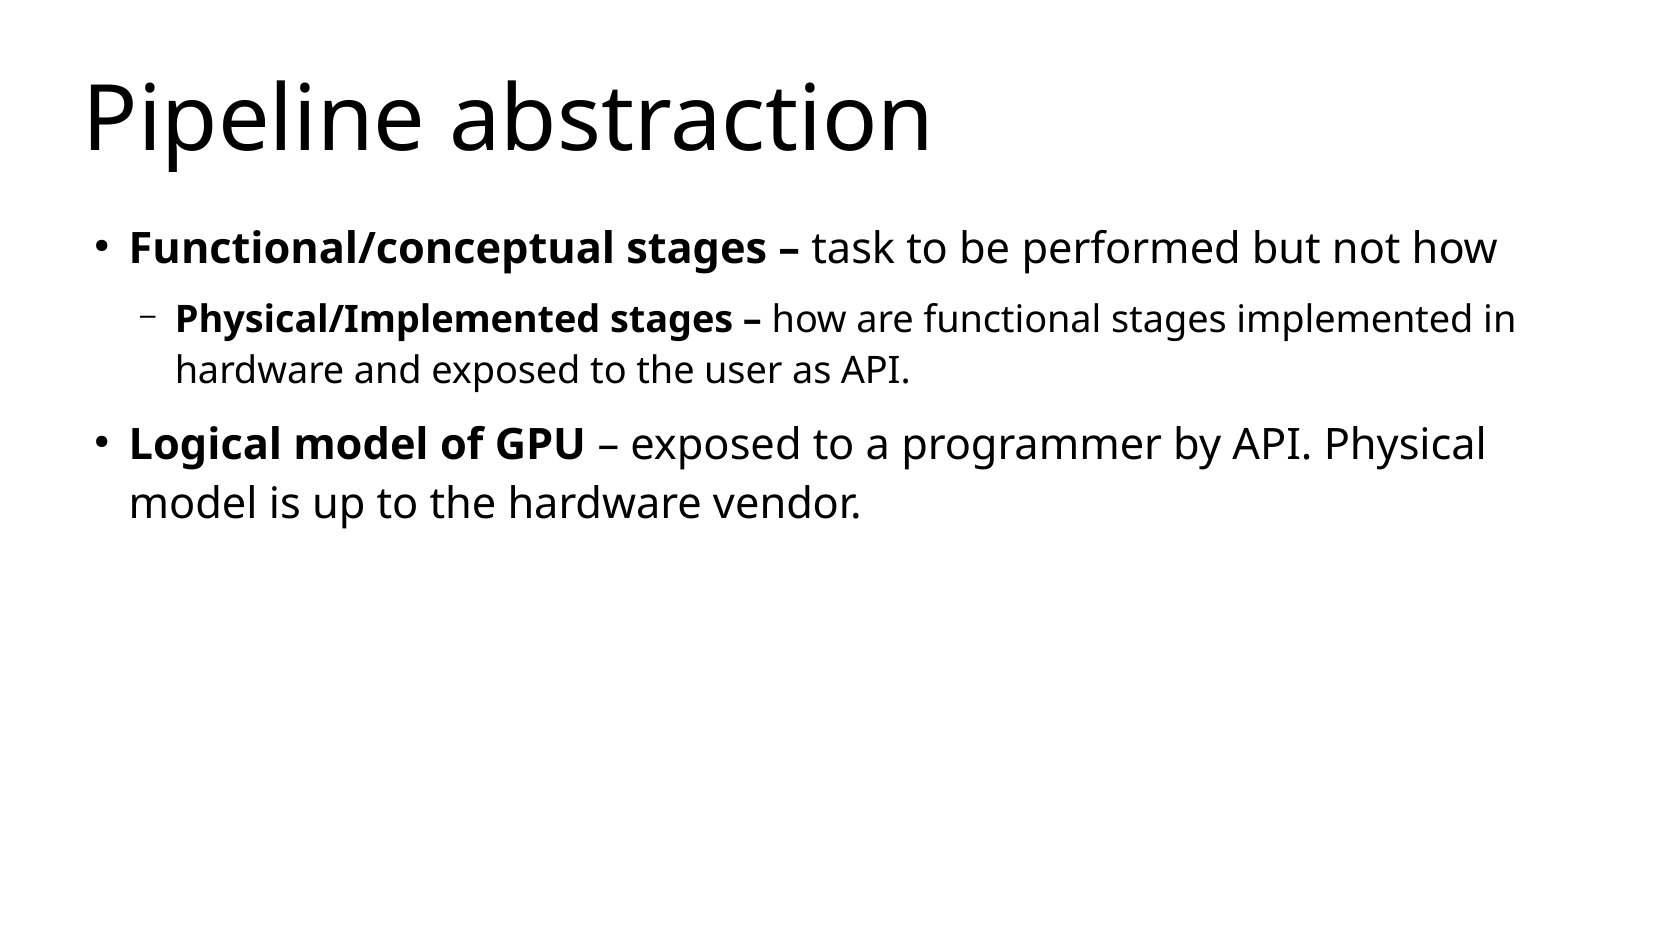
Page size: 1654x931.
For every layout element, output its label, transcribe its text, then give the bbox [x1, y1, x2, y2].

title Pipeline abstraction [82, 37, 1571, 193]
list Functional/conceptual stages – task to be performed but not how Physical/Implemented stages – how are functional stages implemented in hardware and exposed to the user as API. Logical model of GPU – exposed to a programmer by API. Physical model is up to the hardware vendor. [82, 217, 1571, 541]
